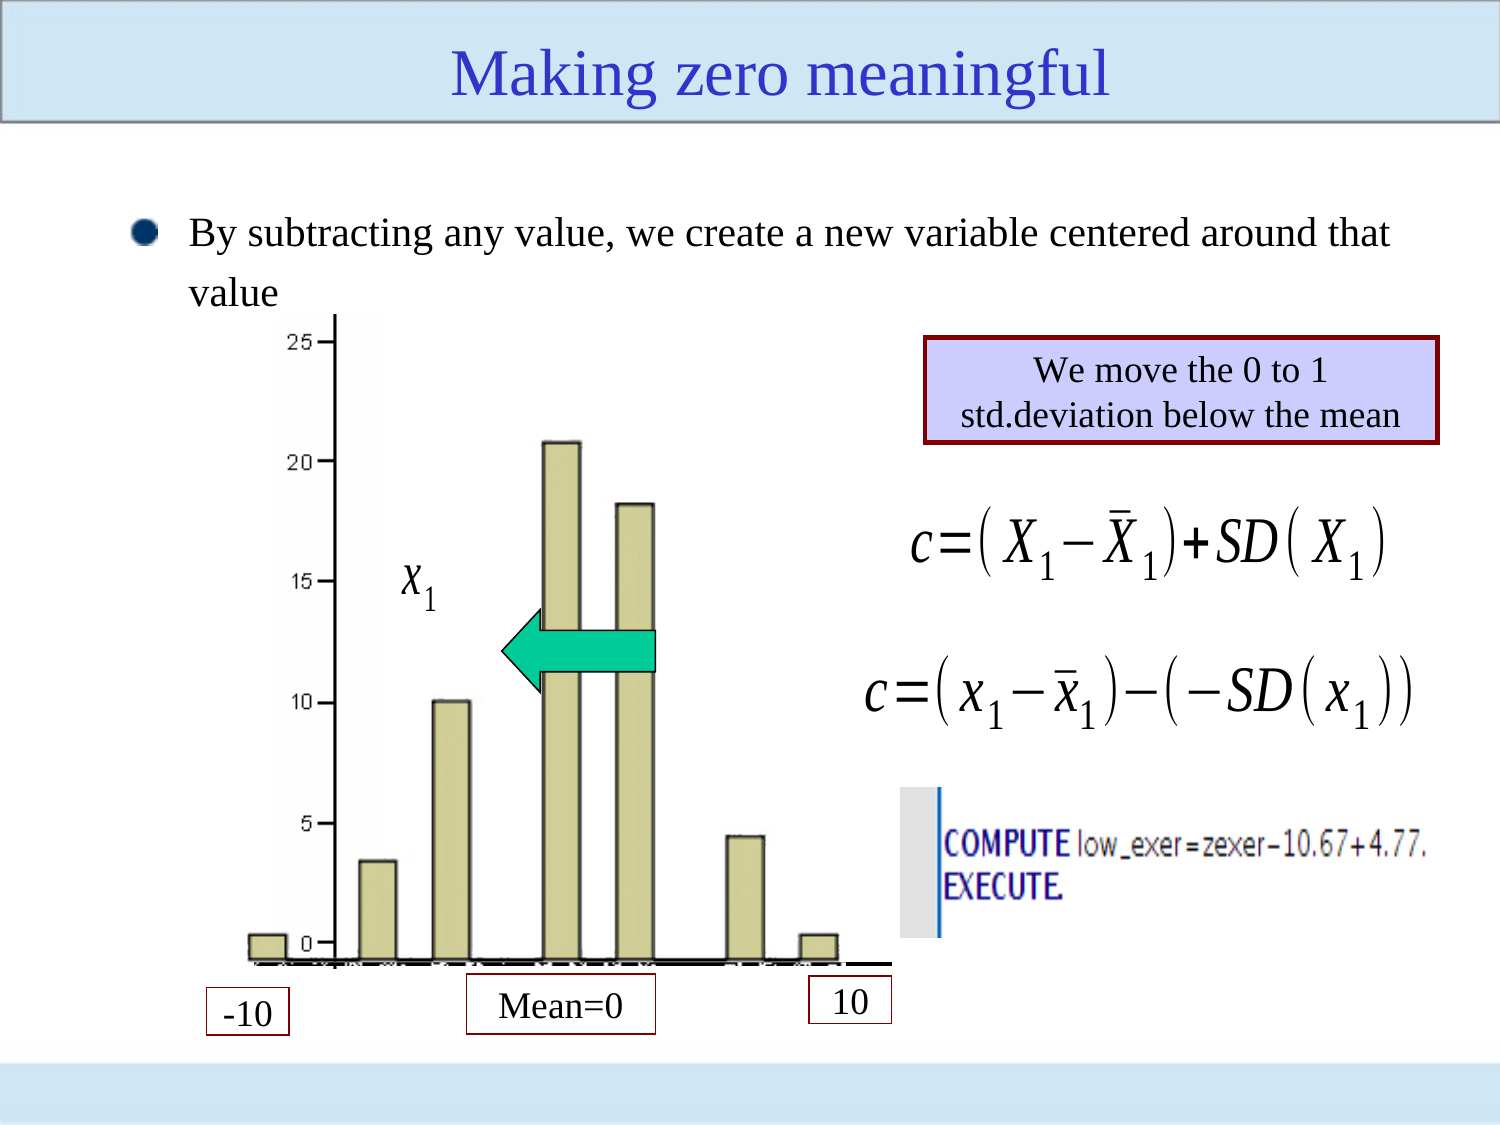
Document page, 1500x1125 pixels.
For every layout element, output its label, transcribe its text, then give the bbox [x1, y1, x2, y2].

title Making zero meaningful [249, 21, 1313, 117]
chart [895, 501, 1404, 590]
chart [849, 650, 1433, 739]
text_box 10 [809, 976, 892, 1024]
text_box We move the 0 to 1 std.deviation below the mean [924, 337, 1438, 443]
text_box -10 [206, 987, 290, 1036]
chart [390, 538, 448, 619]
text_box By subtracting any value, we create a new variable centered around that value [112, 187, 1413, 323]
picture [0, 0, 1500, 1125]
text_box Mean=0 [466, 973, 656, 1035]
